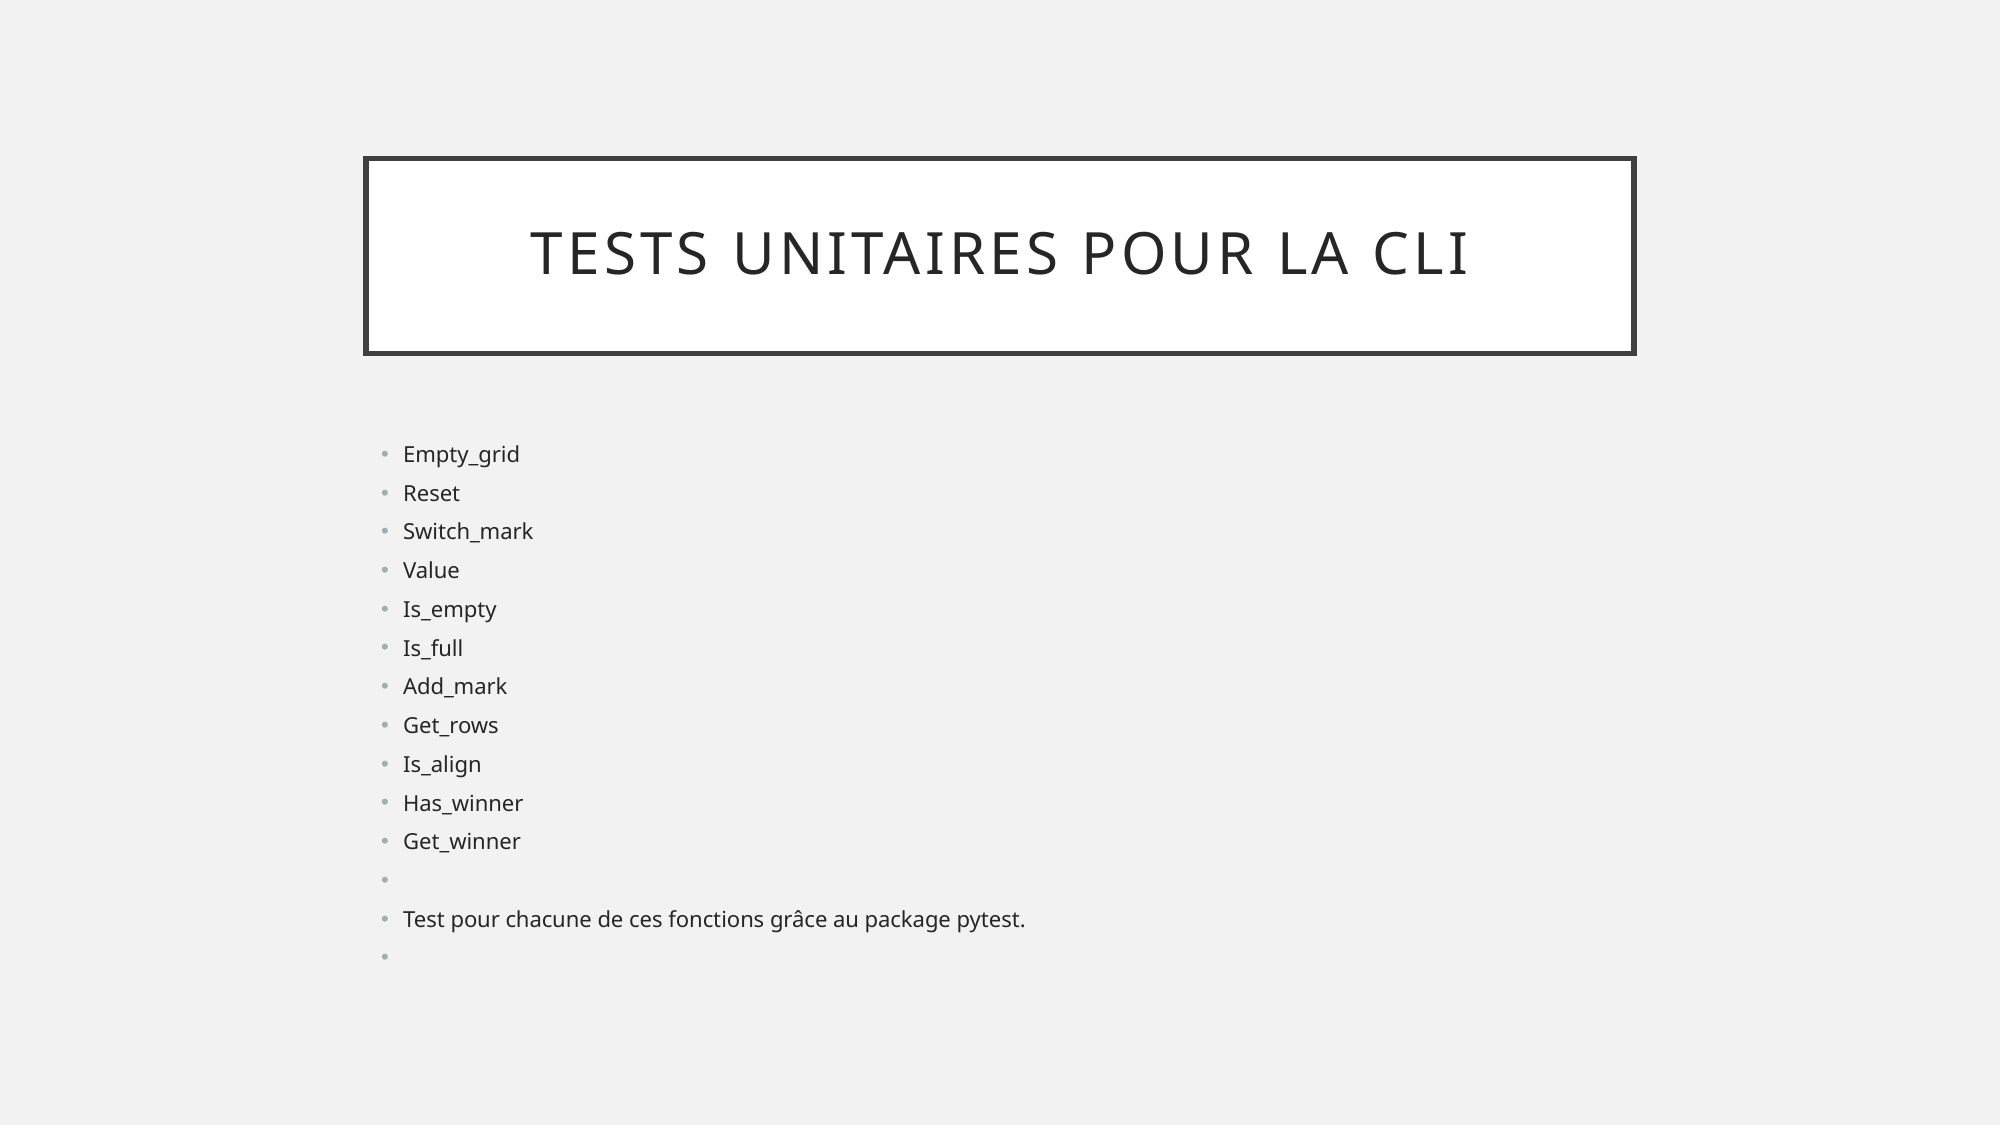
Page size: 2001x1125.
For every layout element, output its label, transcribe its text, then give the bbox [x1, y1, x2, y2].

list Empty_grid Reset Switch_mark Value Is_empty Is_full Add_mark Get_rows Is_align Has_winner Get_winner Test pour chacune de ces fonctions grâce au package pytest. [366, 432, 1634, 942]
title Tests unitaires pour la CLI [366, 158, 1634, 354]
